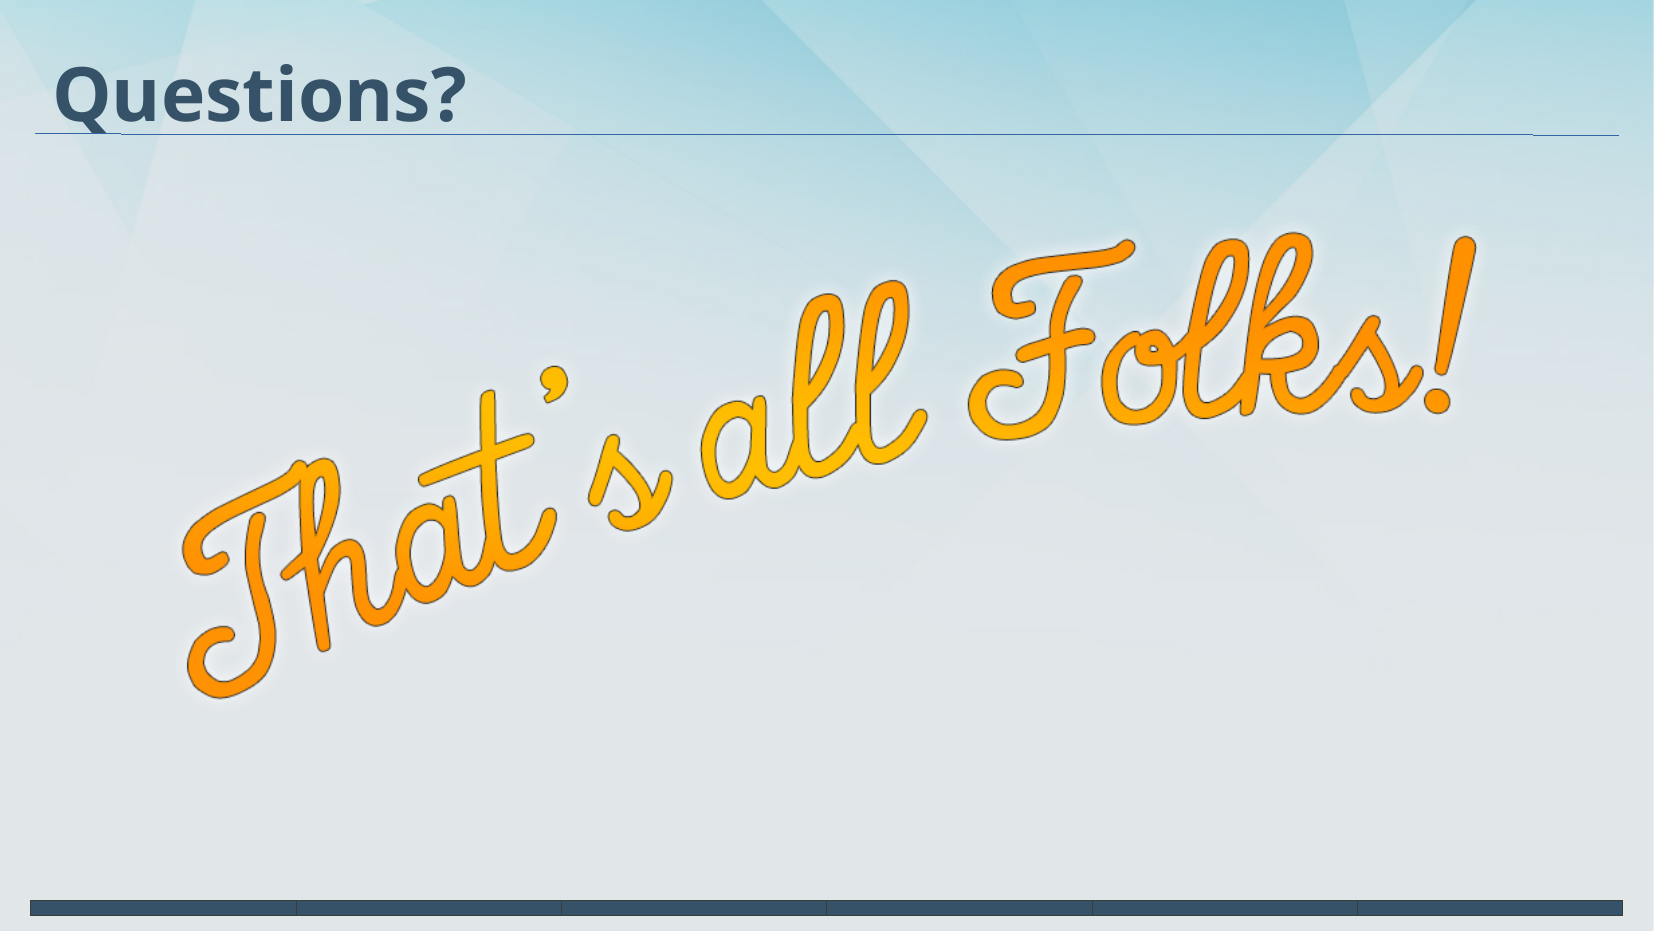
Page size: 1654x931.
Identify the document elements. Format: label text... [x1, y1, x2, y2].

picture [0, 0, 1654, 931]
text_box Questions? [37, 33, 408, 134]
text_box [30, 900, 1623, 916]
